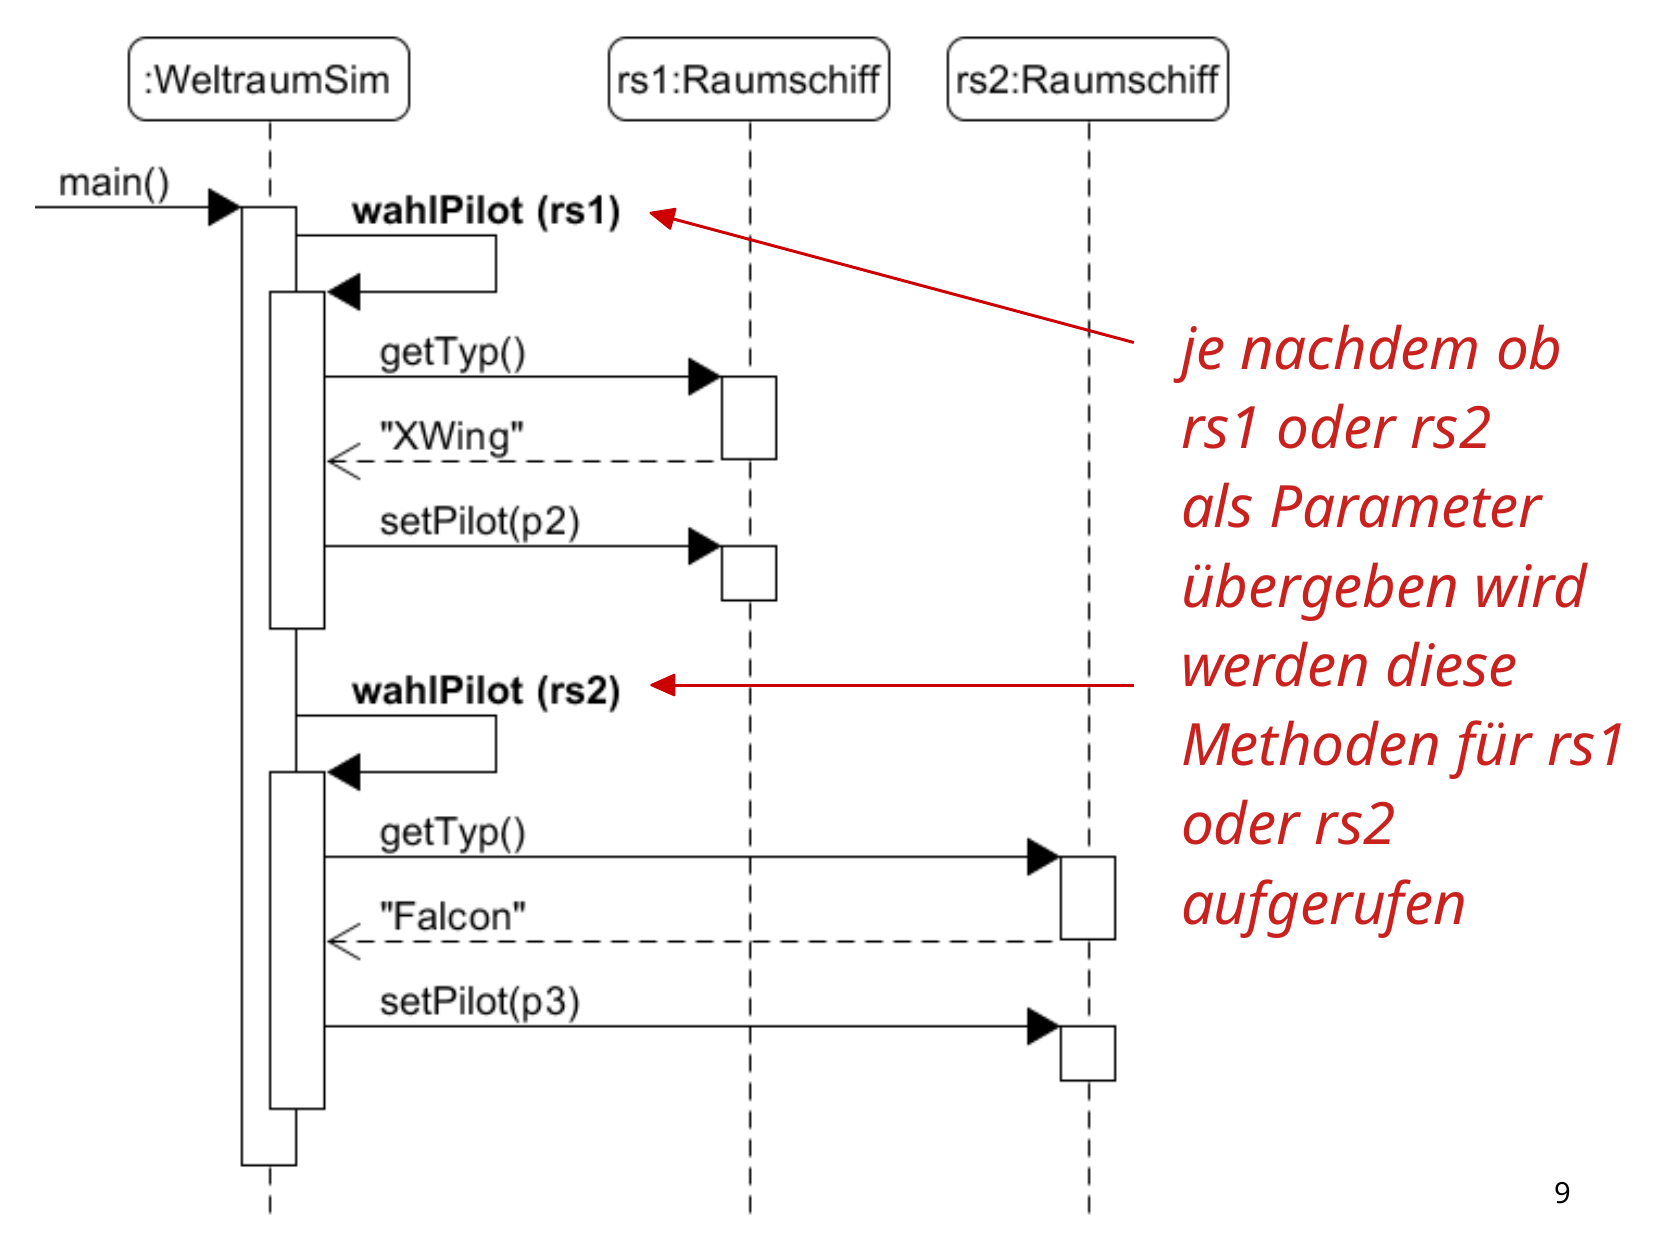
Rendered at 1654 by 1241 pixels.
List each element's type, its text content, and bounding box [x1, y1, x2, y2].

list je nachdem ob rs1 oder rs2 als Parameter übergeben wird werden diese Methoden für rs1 oder rs2 aufgerufen [1181, 307, 1642, 1123]
picture [35, 35, 1232, 1217]
